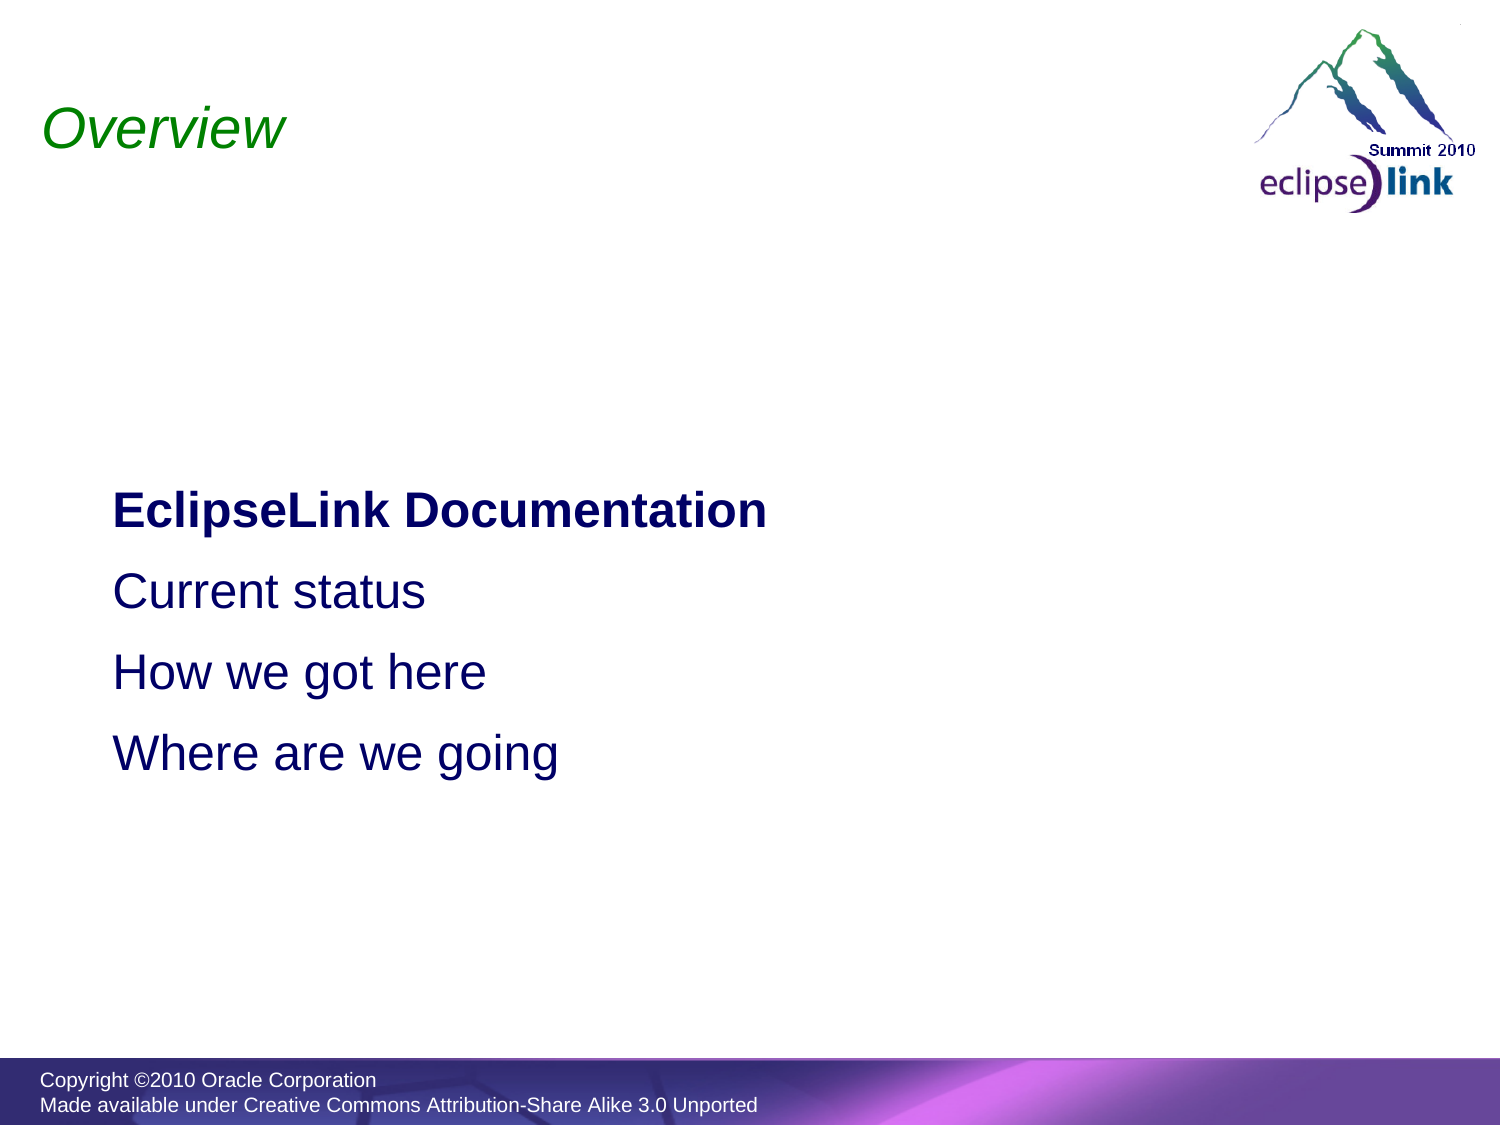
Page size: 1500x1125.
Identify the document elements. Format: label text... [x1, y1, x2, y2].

title Overview [26, 90, 1223, 188]
picture [0, 1058, 1500, 1125]
picture [1250, 24, 1478, 215]
subtitle EclipseLink Documentation Current status How we got here Where are we going [112, 237, 1388, 1021]
